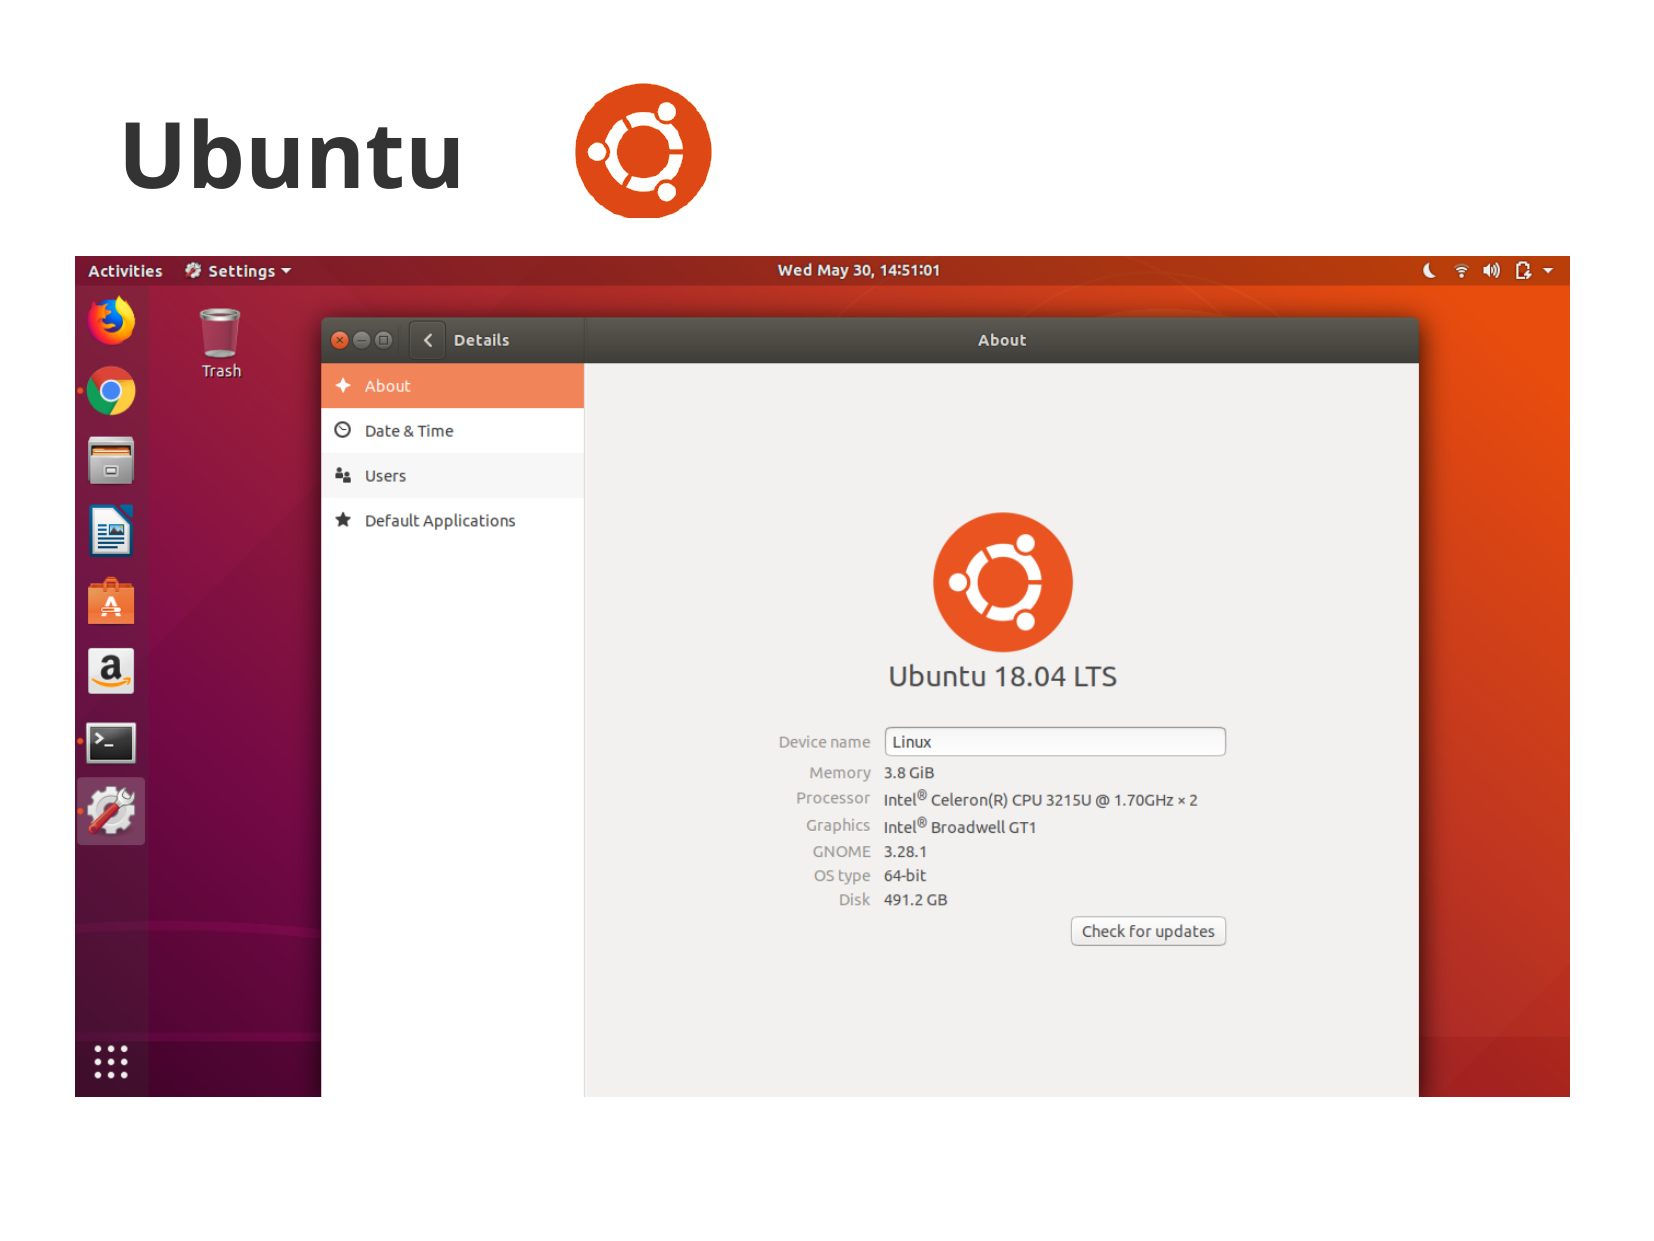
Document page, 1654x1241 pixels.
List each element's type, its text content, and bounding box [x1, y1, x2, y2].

title Ubuntu [118, 49, 1571, 257]
picture [510, 83, 781, 218]
picture [75, 256, 1570, 1097]
